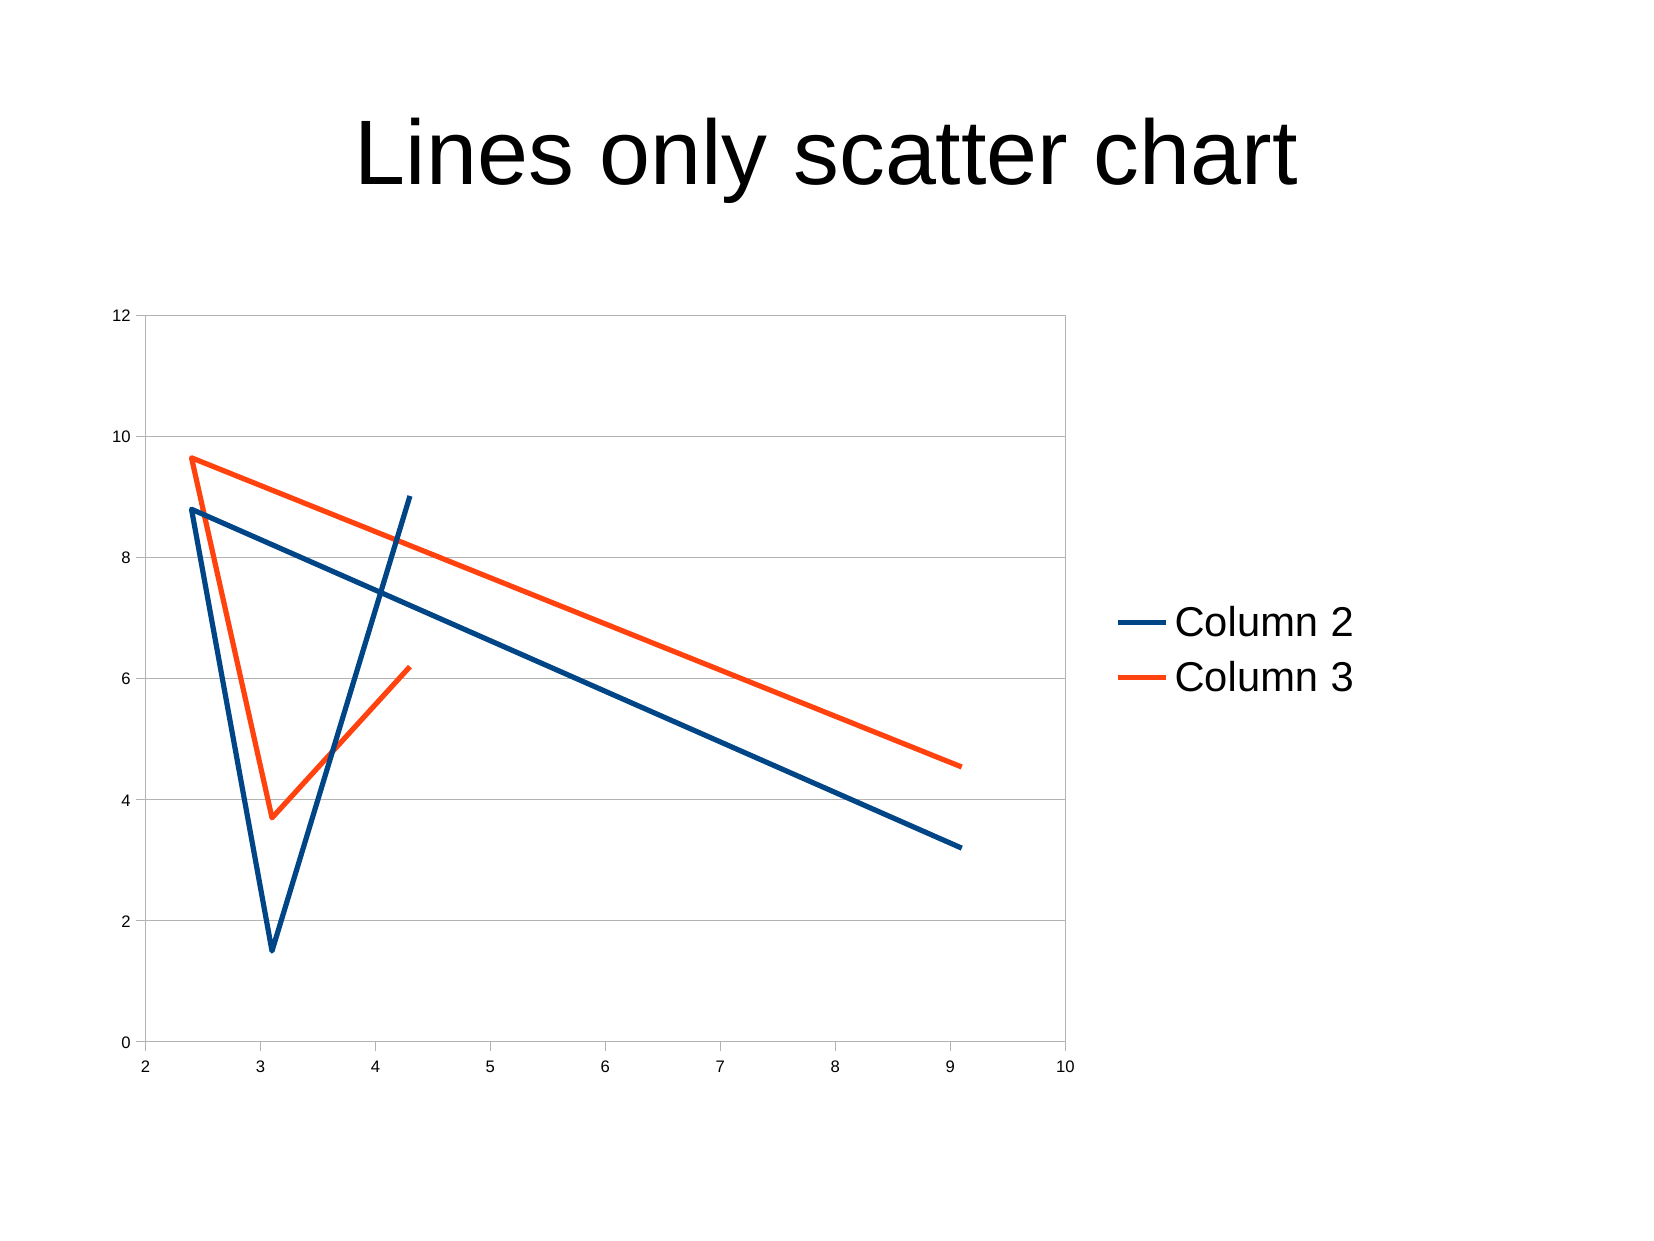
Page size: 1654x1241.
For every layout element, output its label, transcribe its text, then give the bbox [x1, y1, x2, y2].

title Lines only scatter chart [82, 56, 1571, 250]
chart [82, 290, 1571, 1109]
